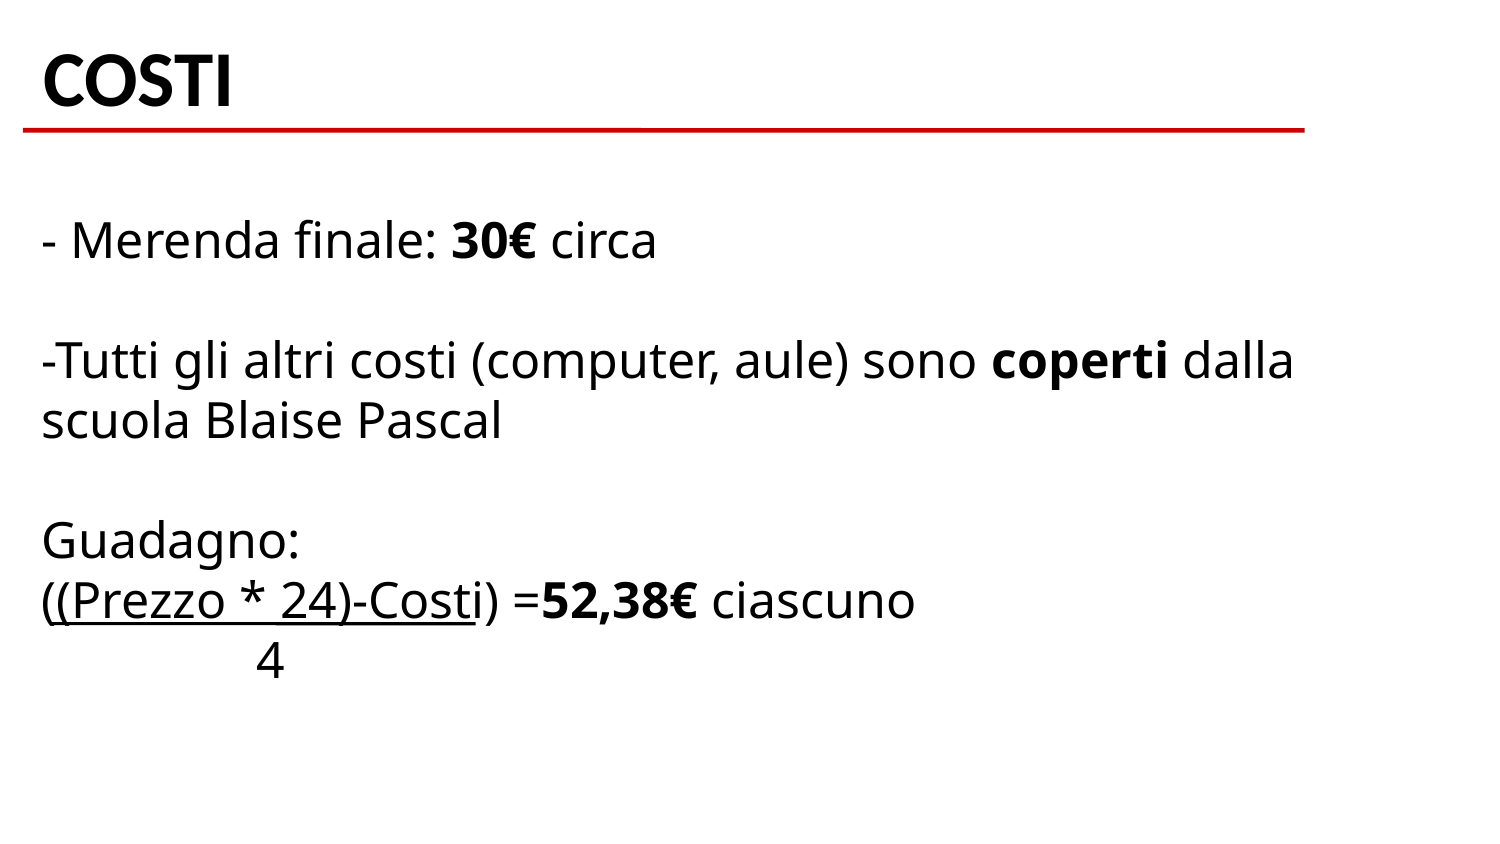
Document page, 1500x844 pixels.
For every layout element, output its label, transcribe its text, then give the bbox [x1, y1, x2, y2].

title COSTI [28, 11, 1290, 100]
text_box - Merenda finale: 30€ circa -Tutti gli altri costi (computer, aule) sono coperti dalla scuola Blaise Pascal Guadagno: ((Prezzo * 24)-Costi) =52,38€ ciascuno 4 [26, 193, 1395, 719]
